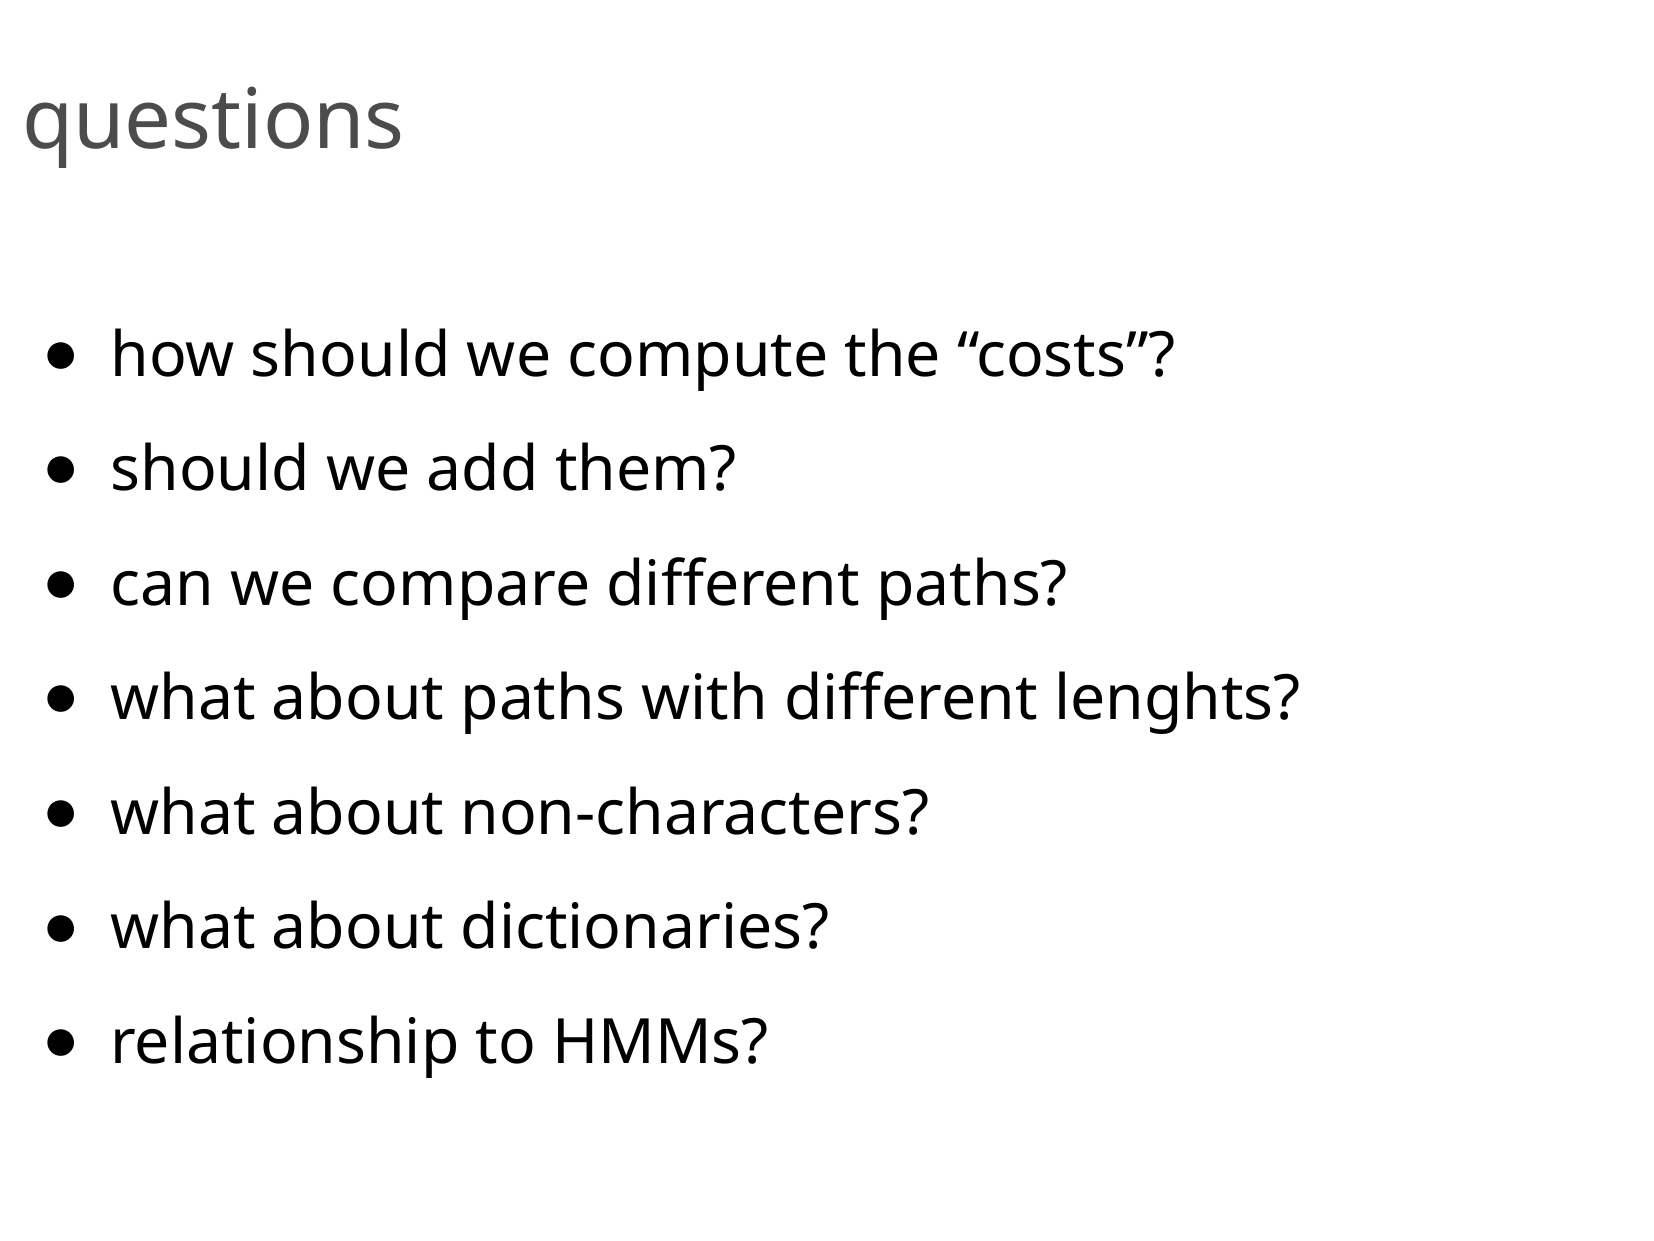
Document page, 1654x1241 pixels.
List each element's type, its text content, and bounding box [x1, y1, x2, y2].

title questions [22, 19, 1654, 213]
list how should we compute the “costs”? should we add them? can we compare different paths? what about paths with different lenghts? what about non-characters? what about dictionaries? relationship to HMMs? [25, 233, 1654, 1158]
